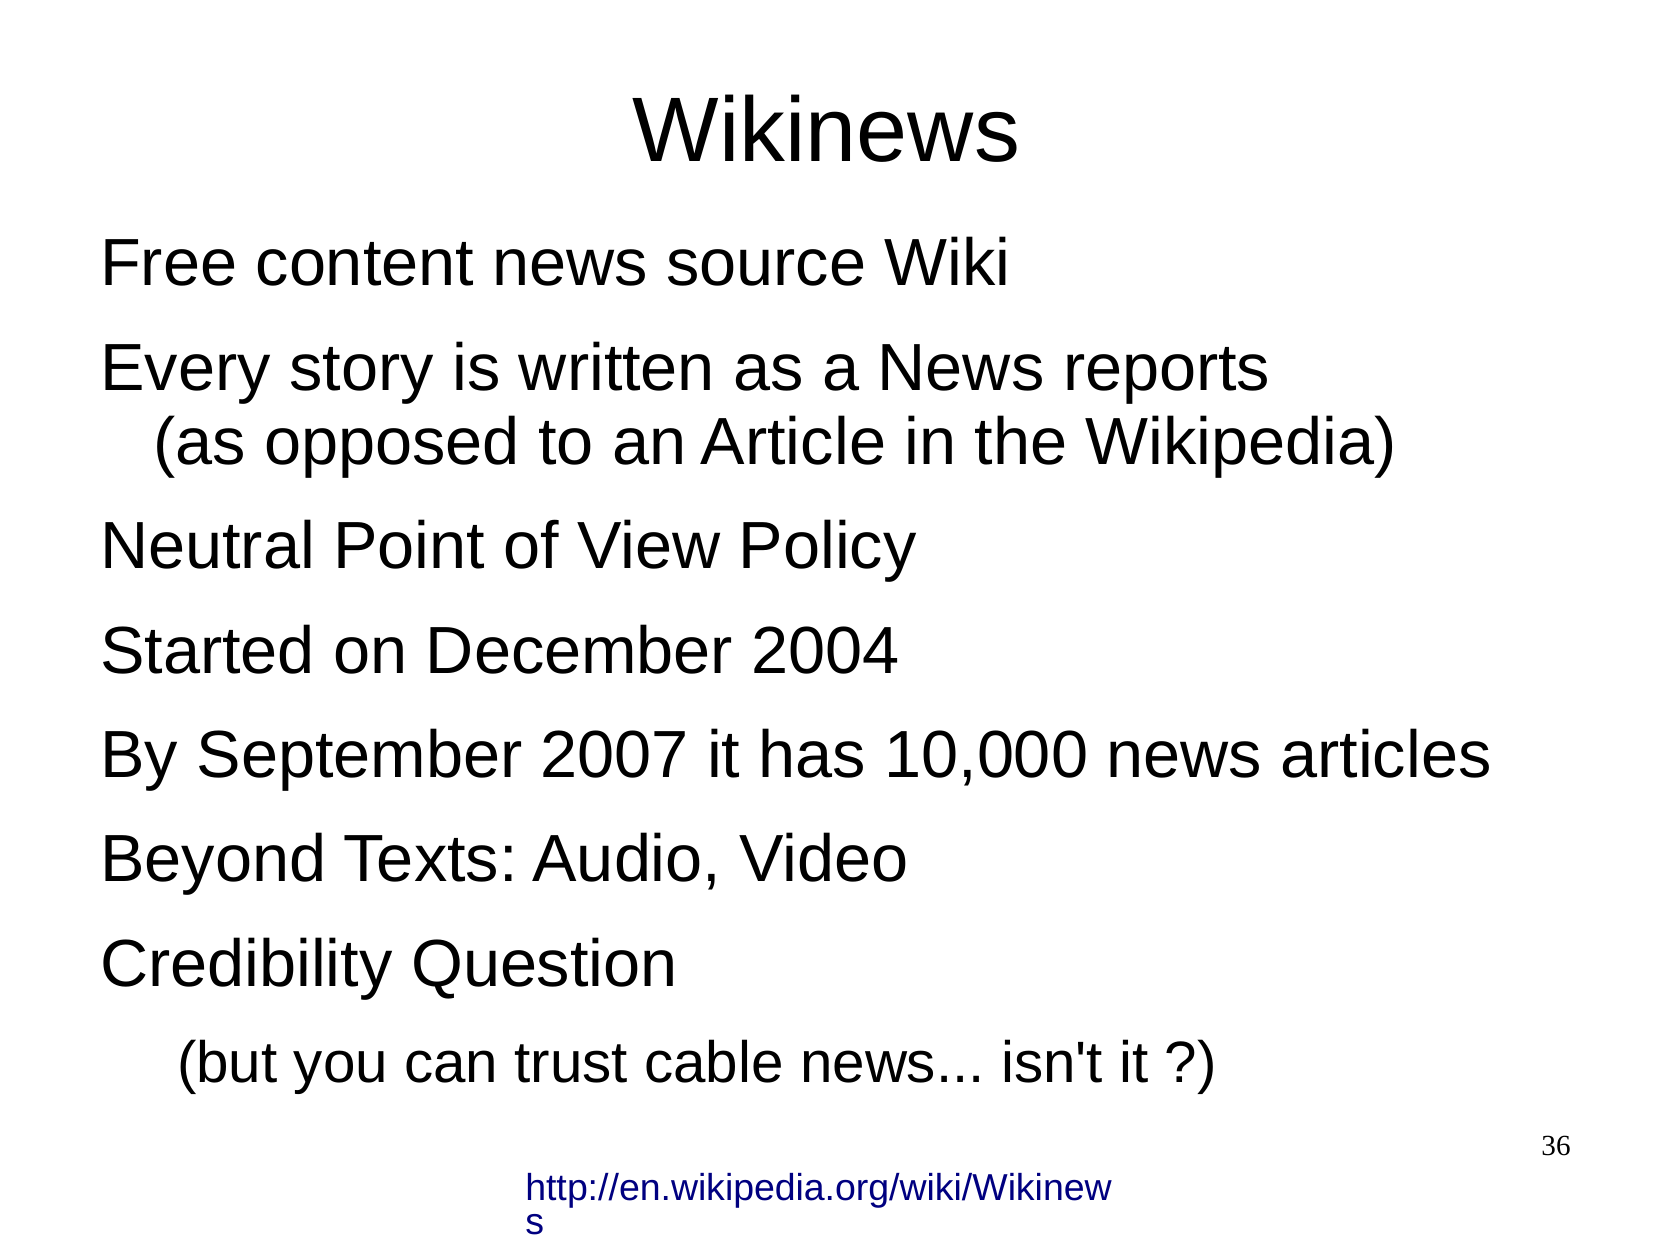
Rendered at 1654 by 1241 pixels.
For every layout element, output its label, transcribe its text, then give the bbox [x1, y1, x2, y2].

list Free content news source Wiki Every story is written as a News reports (as opposed to an Article in the Wikipedia) Neutral Point of View Policy Started on December 2004 By September 2007 it has 10,000 news articles Beyond Texts: Audio, Video Credibility Question (but you can trust cable news... isn't it ?) [82, 225, 1571, 1095]
title Wikinews [82, 25, 1571, 225]
text_box http://en.wikipedia.org/wiki/Wikinews [510, 1158, 1144, 1216]
